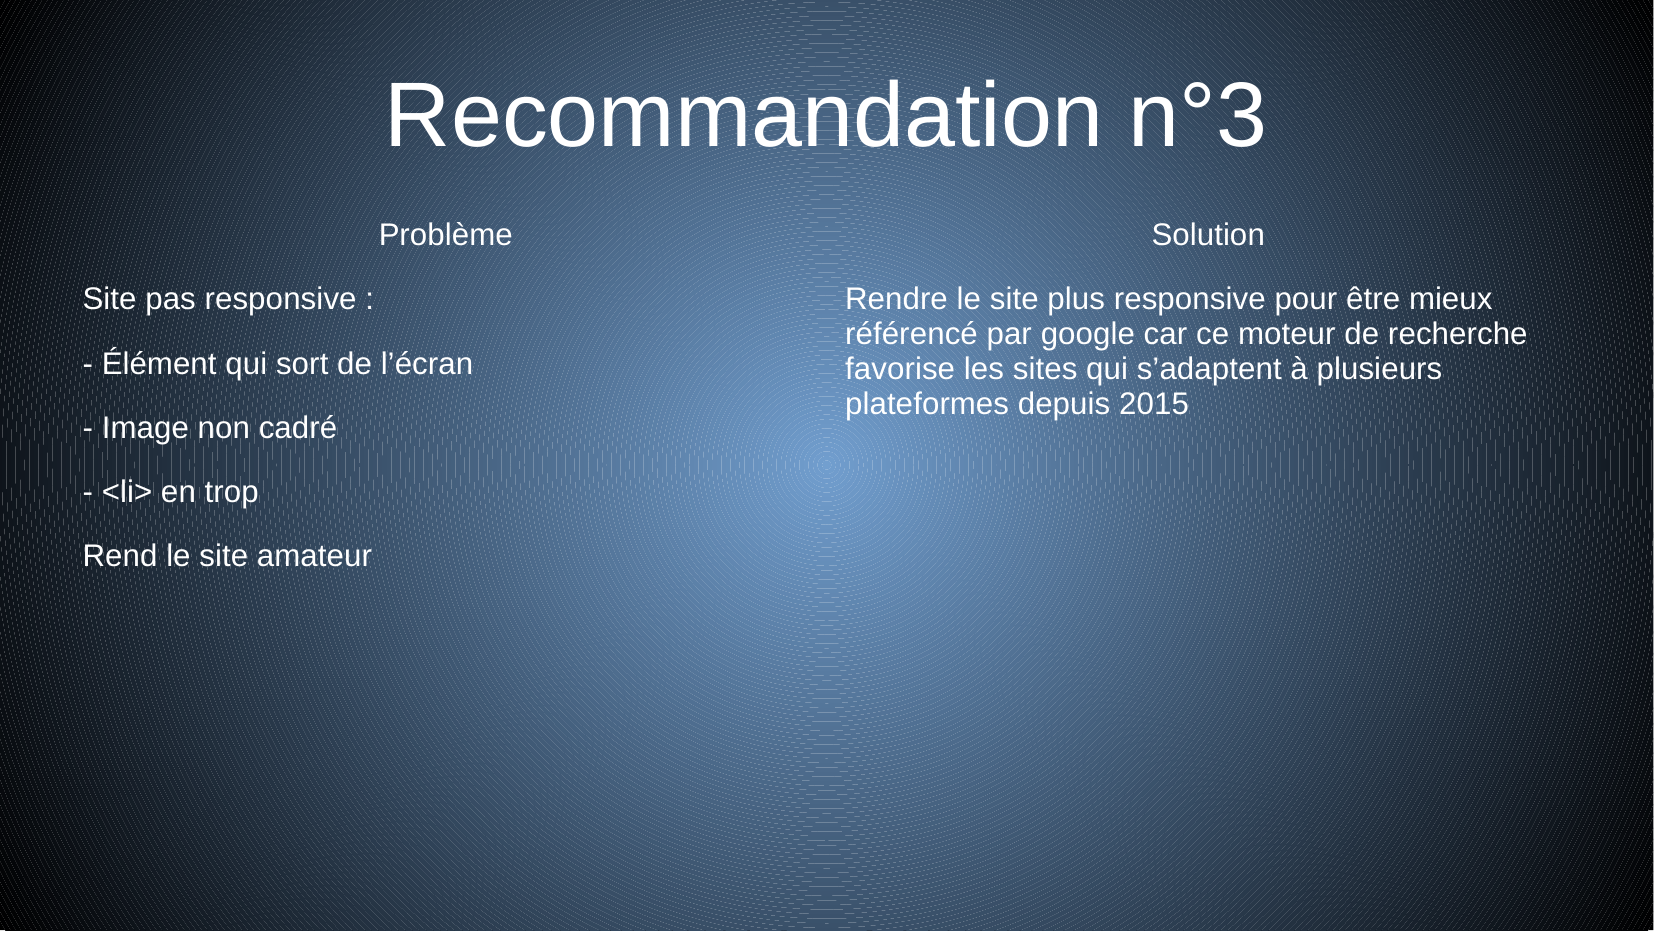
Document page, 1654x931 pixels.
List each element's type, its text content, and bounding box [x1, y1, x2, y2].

list Solution Rendre le site plus responsive pour être mieux référencé par google car ce moteur de recherche favorise les sites qui s’adaptent à plusieurs plateformes depuis 2015 [845, 217, 1572, 758]
list Problème Site pas responsive : - Élément qui sort de l’écran - Image non cadré - <li> en trop Rend le site amateur [82, 217, 809, 758]
title Recommandation n°3 [82, 37, 1571, 193]
